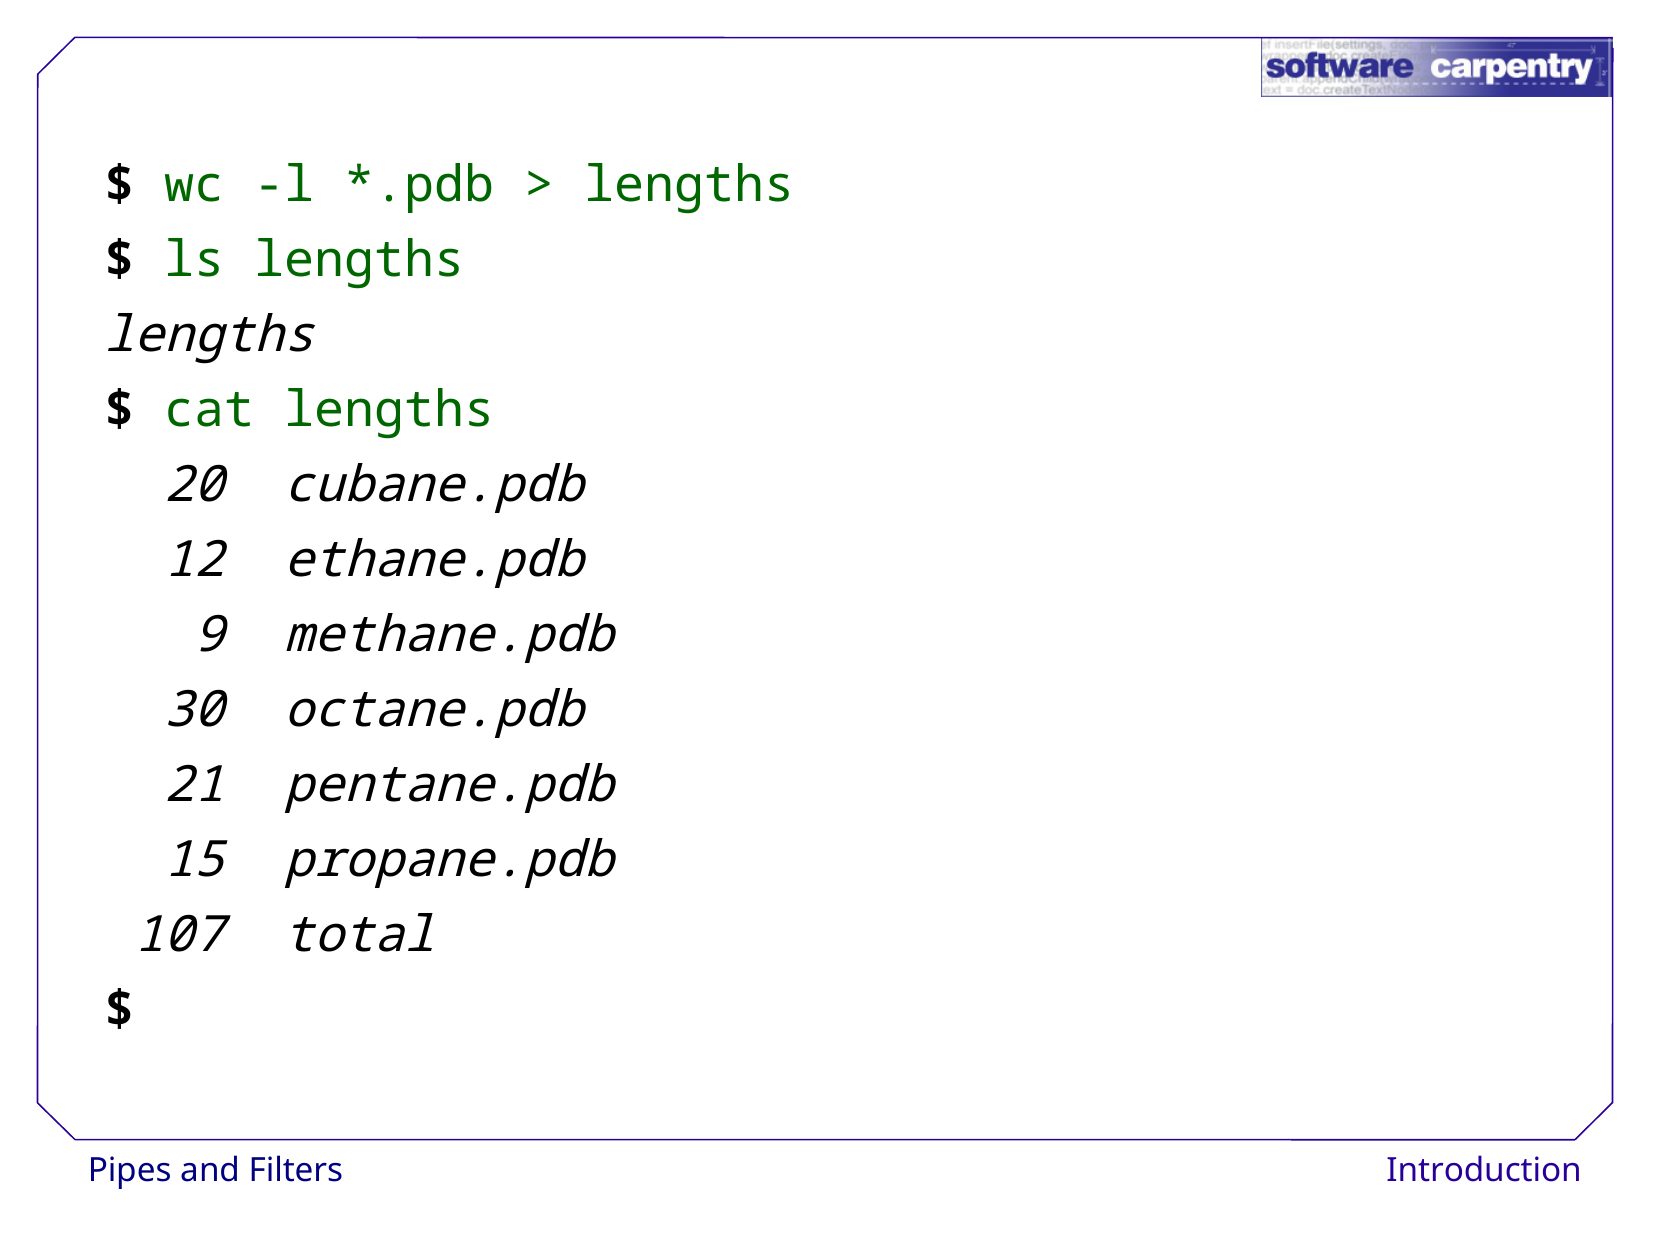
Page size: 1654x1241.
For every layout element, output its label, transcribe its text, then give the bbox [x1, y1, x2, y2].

text_box $ wc -l *.pdb > lengths $ ls lengths lengths $ cat lengths 20 cubane.pdb 12 ethane.pdb 9 methane.pdb 30 octane.pdb 21 pentane.pdb 15 propane.pdb 107 total $ [89, 128, 1512, 1131]
picture [1261, 39, 1613, 97]
